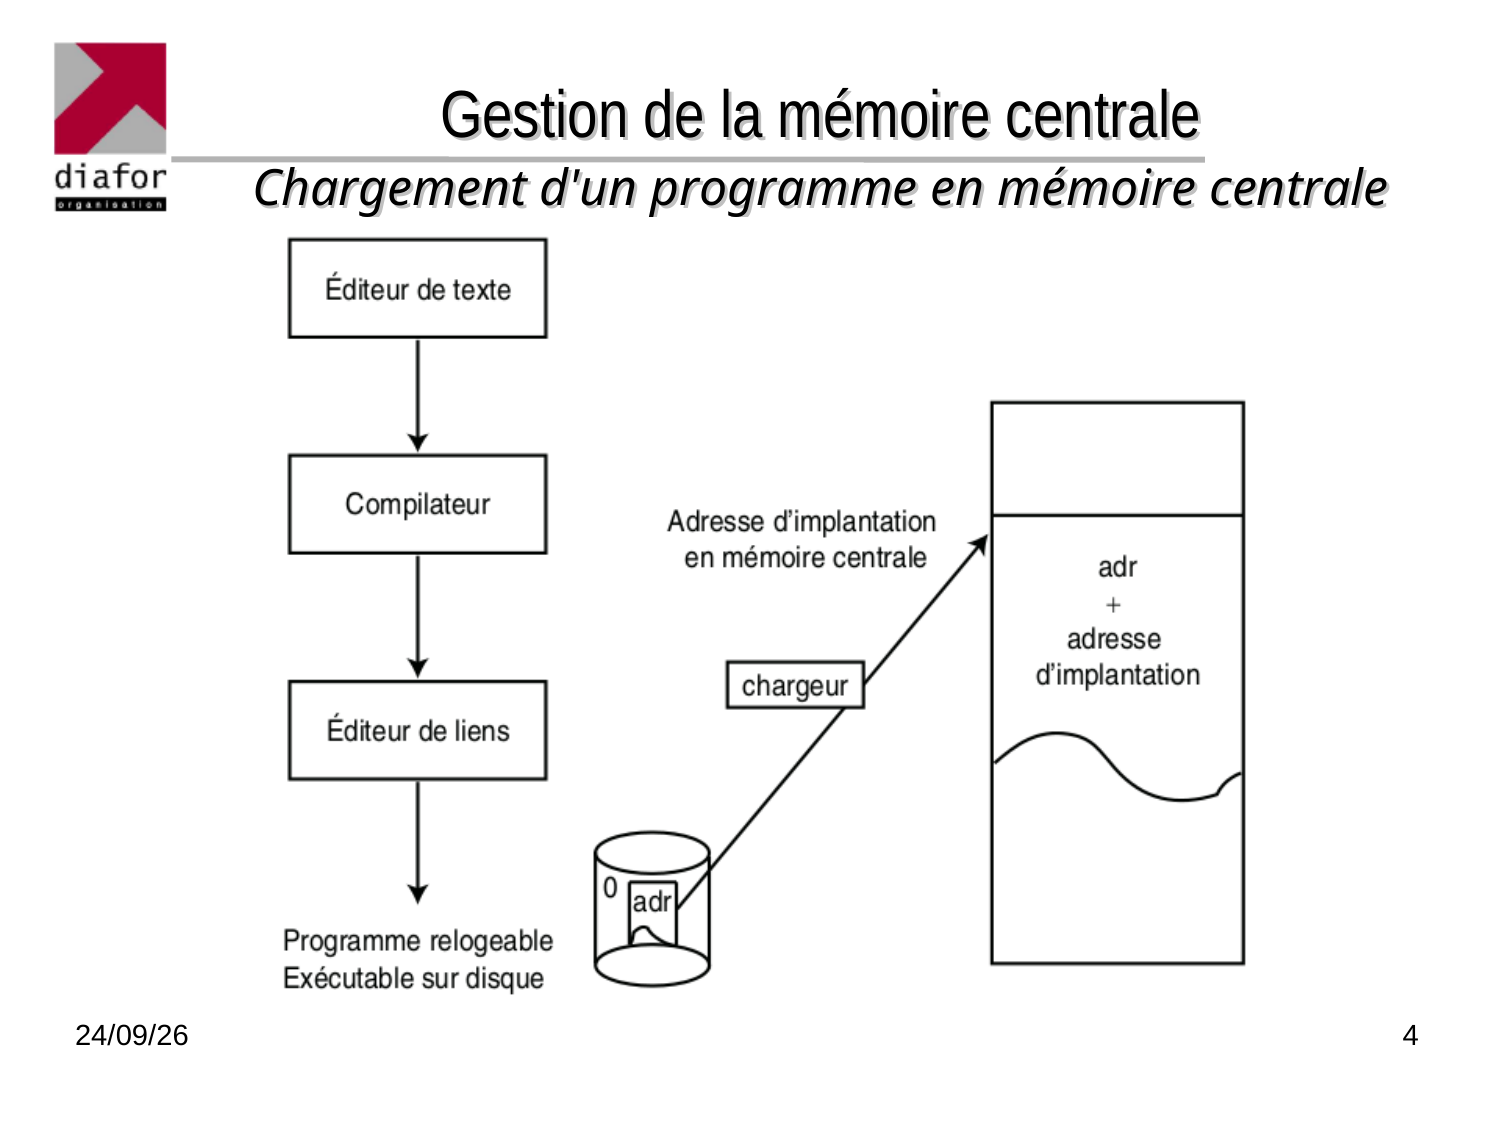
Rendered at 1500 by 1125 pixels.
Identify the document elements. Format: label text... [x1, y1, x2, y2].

picture [53, 42, 168, 213]
title Gestion de la mémoire centrale Chargement d'un programme en mémoire centrale [145, 45, 1496, 250]
picture [236, 217, 1294, 1004]
